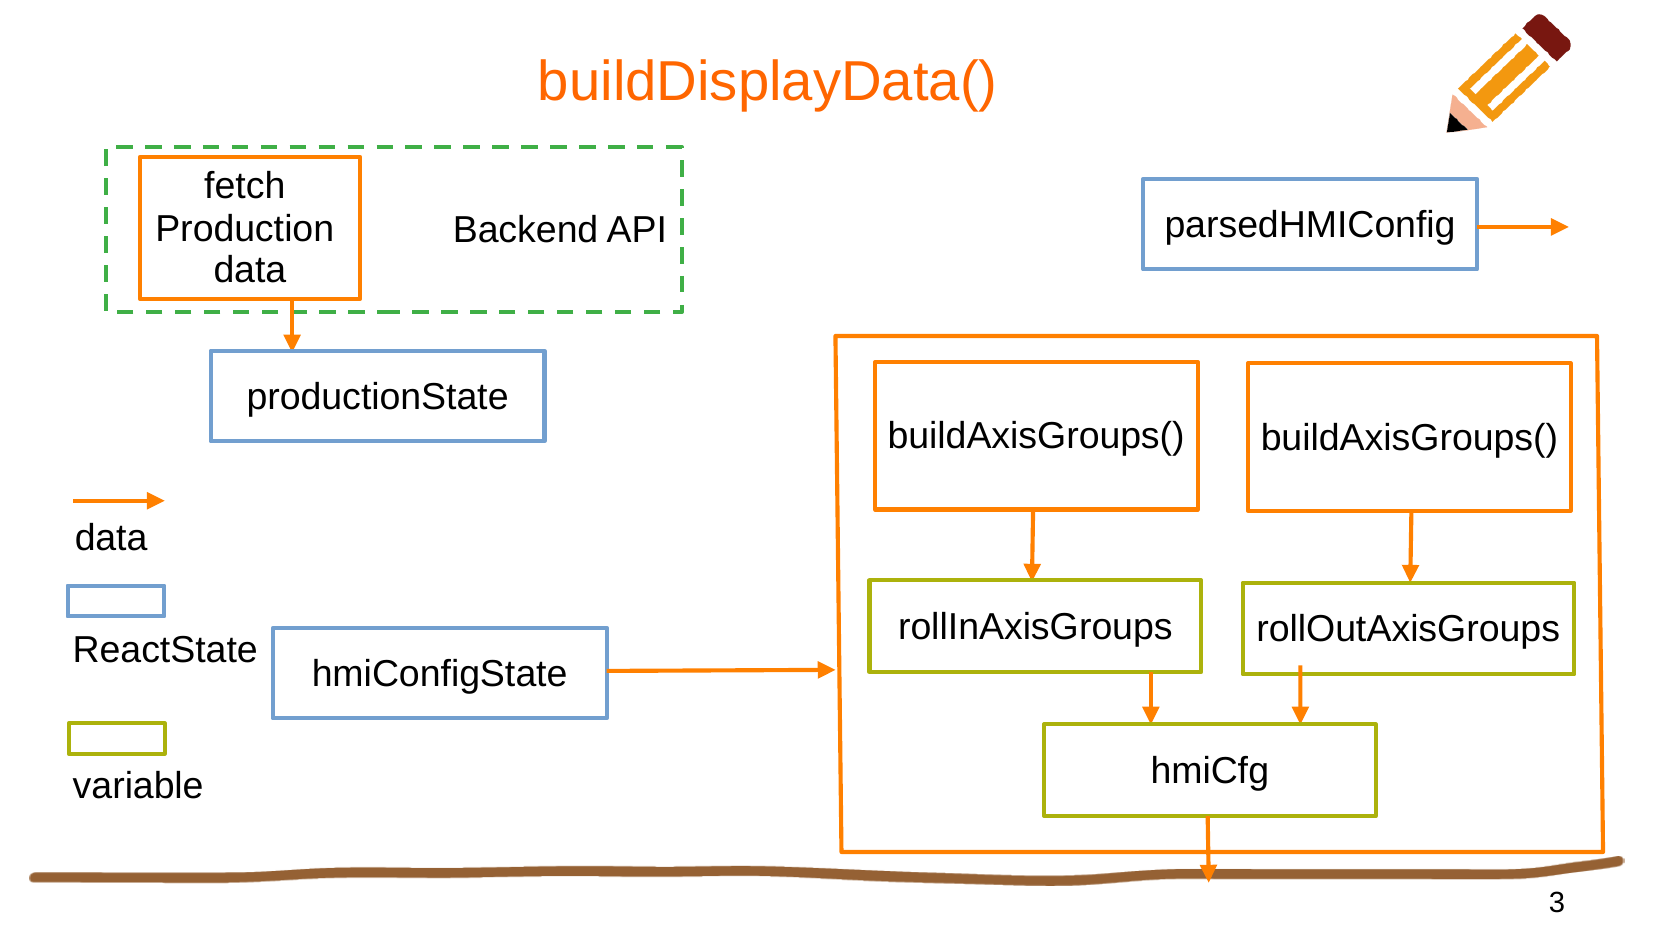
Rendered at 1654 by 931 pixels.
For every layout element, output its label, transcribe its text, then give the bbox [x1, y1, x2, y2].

text_box rollInAxisGroups [869, 580, 1202, 673]
title buildDisplayData() [88, 29, 1447, 133]
text_box [835, 335, 1604, 852]
text_box data [60, 509, 163, 567]
text_box parsedHMIConfig [1143, 178, 1478, 270]
text_box fetch Production data [139, 157, 361, 299]
text_box productionState [210, 350, 545, 442]
text_box rollOutAxisGroups [1242, 582, 1575, 675]
picture [29, 856, 1625, 886]
text_box buildAxisGroups() [1248, 363, 1571, 511]
text_box hmiCfg [1044, 724, 1376, 817]
text_box [67, 585, 164, 617]
text_box [68, 723, 165, 754]
text_box ReactState [57, 620, 273, 678]
text_box hmiConfigState [272, 627, 607, 719]
text_box buildAxisGroups() [875, 362, 1198, 510]
text_box variable [57, 757, 273, 814]
picture [1446, 14, 1571, 133]
text_box Backend API [105, 147, 682, 313]
